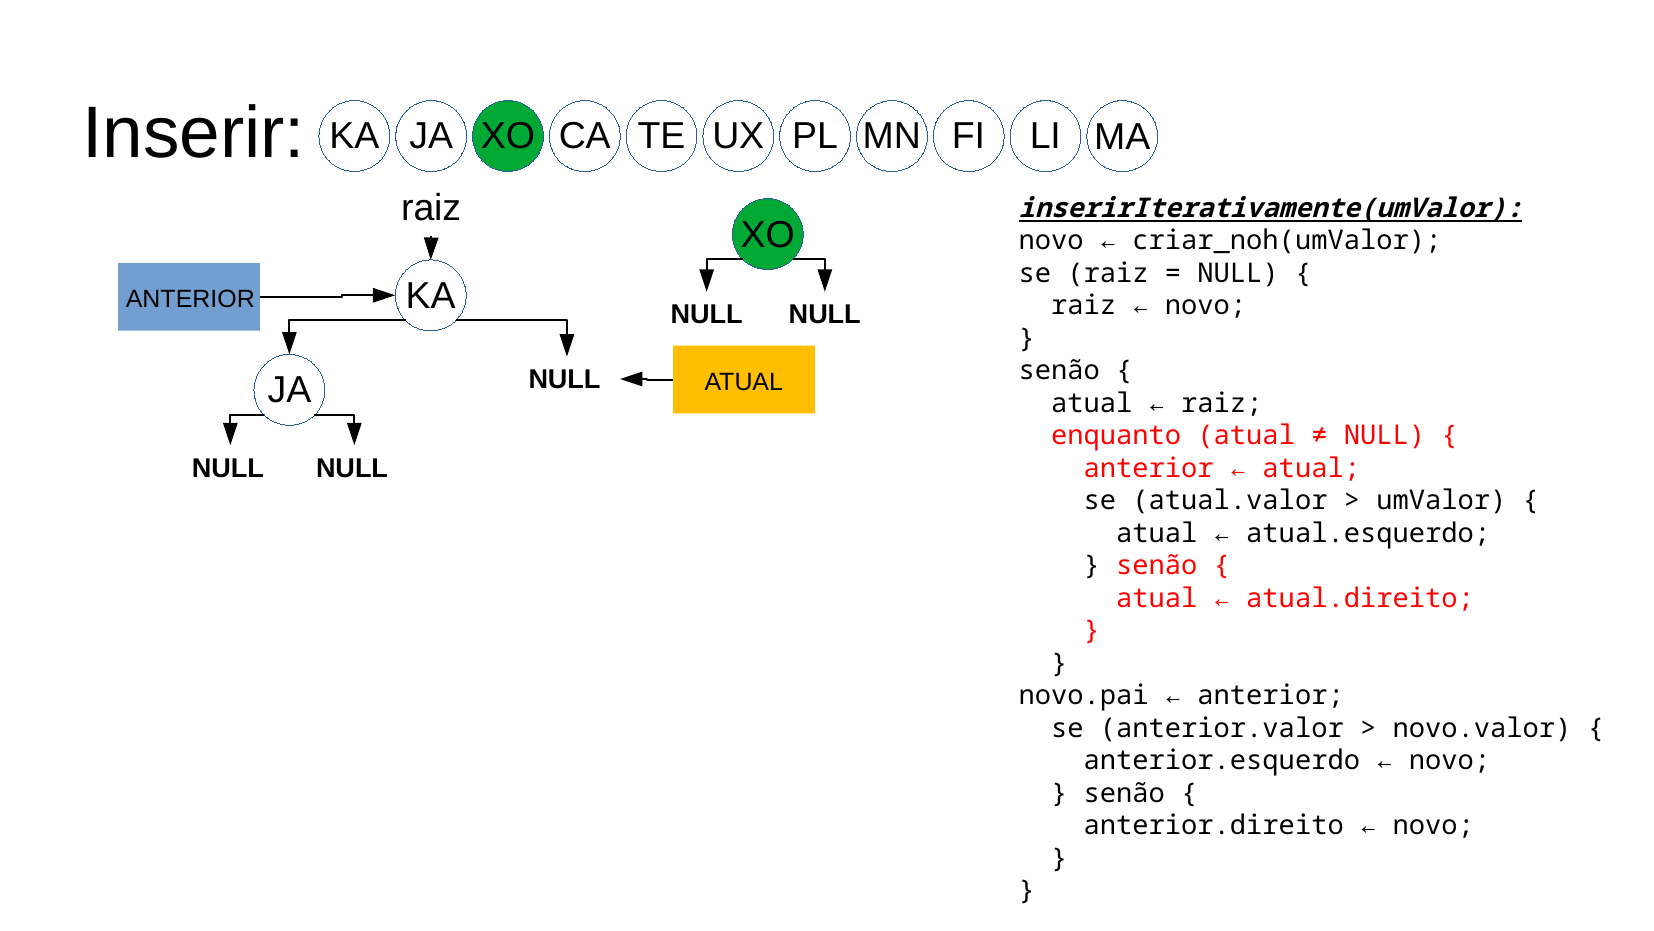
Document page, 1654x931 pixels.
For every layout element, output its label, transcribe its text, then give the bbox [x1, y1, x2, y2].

text_box NULL [774, 291, 876, 337]
text_box NULL [301, 445, 408, 491]
text_box LI [1010, 100, 1081, 172]
text_box inserirIterativamente(umValor): novo ← criar_noh(umValor); se (raiz = NULL) { raiz ← novo; } senão { atual ← raiz; enquanto (atual ≠ NULL) { anterior ← atual; se (atual.valor > umValor) { atual ← atual.esquerdo; } senão { atual ← atual.direito; } } novo.pai ← anterior; se (anterior.valor > novo.valor) { anterior.esquerdo ← novo; } senão { anterior.direito ← novo; } } [1003, 182, 1654, 931]
text_box [118, 263, 260, 277]
text_box XO [472, 100, 544, 172]
text_box NULL [177, 445, 284, 491]
text_box [673, 345, 815, 414]
text_box ANTERIOR [111, 277, 272, 321]
text_box raiz [386, 179, 477, 237]
text_box TE [626, 100, 697, 172]
text_box UX [702, 100, 769, 172]
text_box FI [933, 100, 1005, 172]
text_box CA [549, 100, 621, 172]
text_box KA [318, 100, 390, 172]
text_box [118, 321, 260, 331]
text_box PL [784, 100, 851, 172]
text_box MN [856, 100, 928, 172]
text_box KA [395, 259, 467, 331]
text_box JA [395, 100, 467, 172]
text_box JA [253, 354, 325, 426]
text_box NULL [655, 291, 758, 337]
text_box NULL [513, 356, 621, 402]
text_box [744, 118, 786, 206]
text_box MA [1086, 100, 1158, 172]
text_box XO [732, 198, 804, 270]
text_box ATUAL [689, 360, 804, 404]
title Inserir: [82, 54, 1571, 211]
